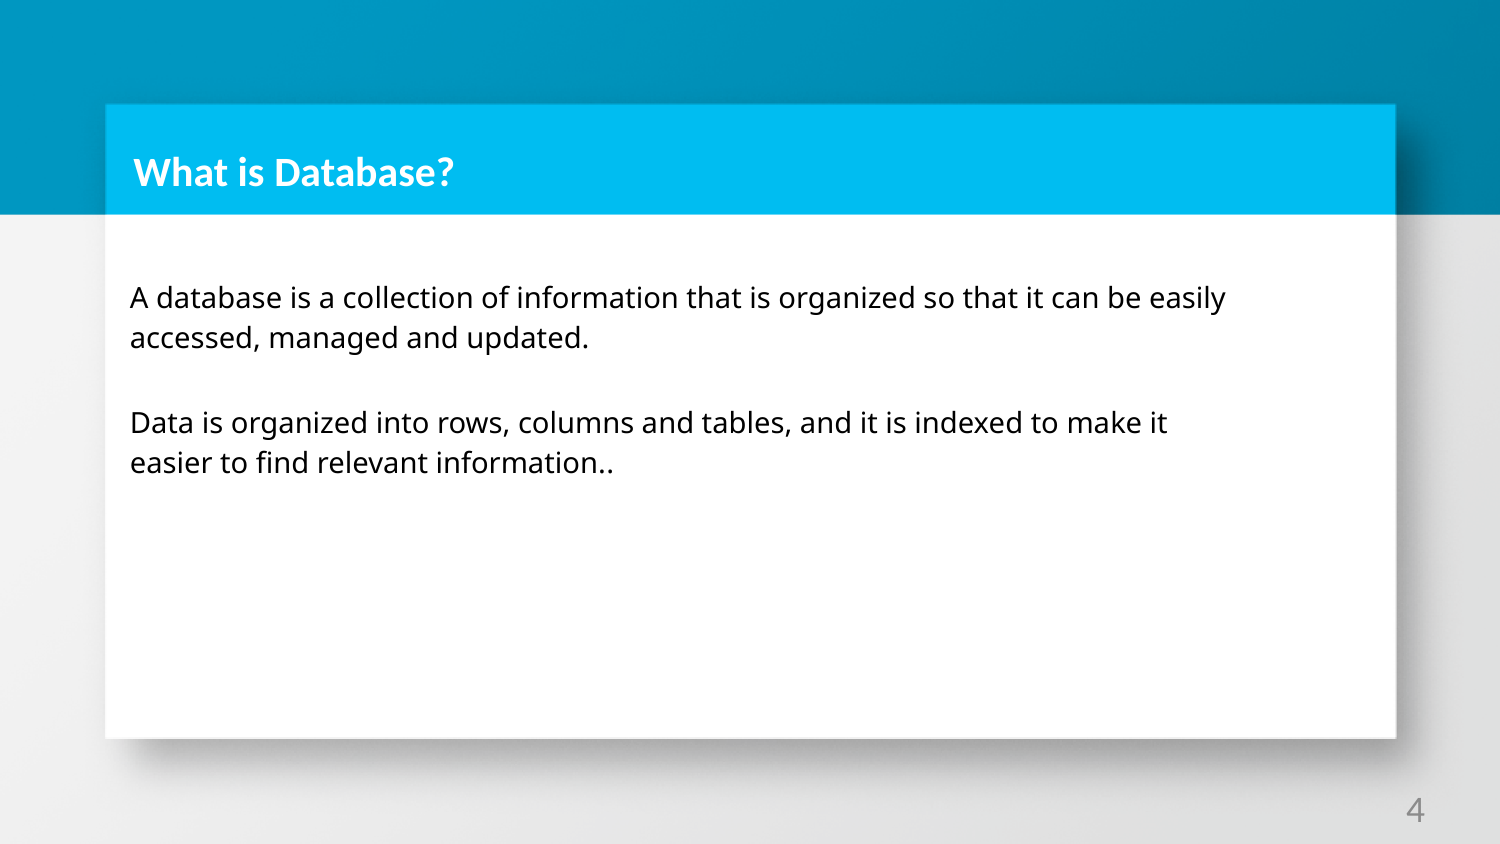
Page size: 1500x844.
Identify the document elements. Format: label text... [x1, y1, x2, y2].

text_box A database is a collection of information that is organized so that it can be easily accessed, managed and updated. Data is organized into rows, columns and tables, and it is indexed to make it easier to find relevant information.. [115, 270, 1246, 699]
picture [0, 215, 1500, 844]
title What is Database? [131, 142, 901, 196]
